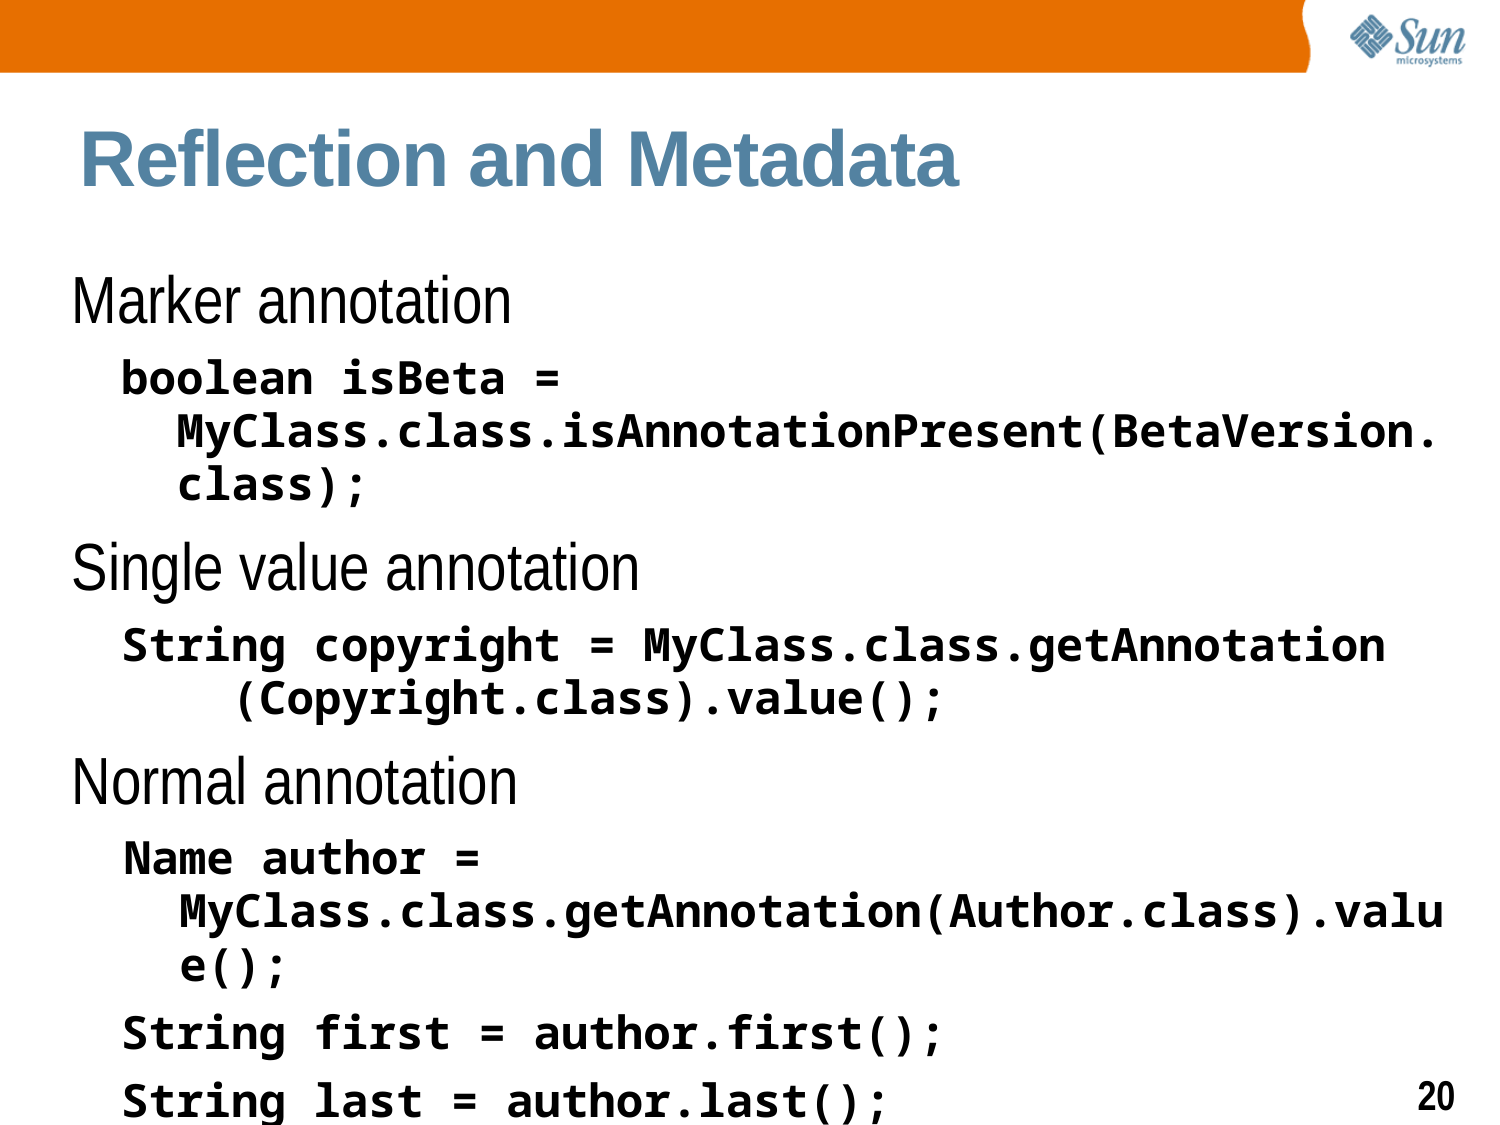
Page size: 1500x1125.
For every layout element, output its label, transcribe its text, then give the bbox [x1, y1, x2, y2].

list Marker annotation boolean isBeta = MyClass.class.isAnnotationPresent(BetaVersion.class); Single value annotation String copyright = MyClass.class.getAnnotation (Copyright.class).value(); Normal annotation Name author = MyClass.class.getAnnotation(Author.class).value(); String first = author.first(); String last = author.last(); [52, 271, 1450, 1125]
title Reflection and Metadata [79, 122, 1442, 264]
picture [0, 0, 1500, 75]
